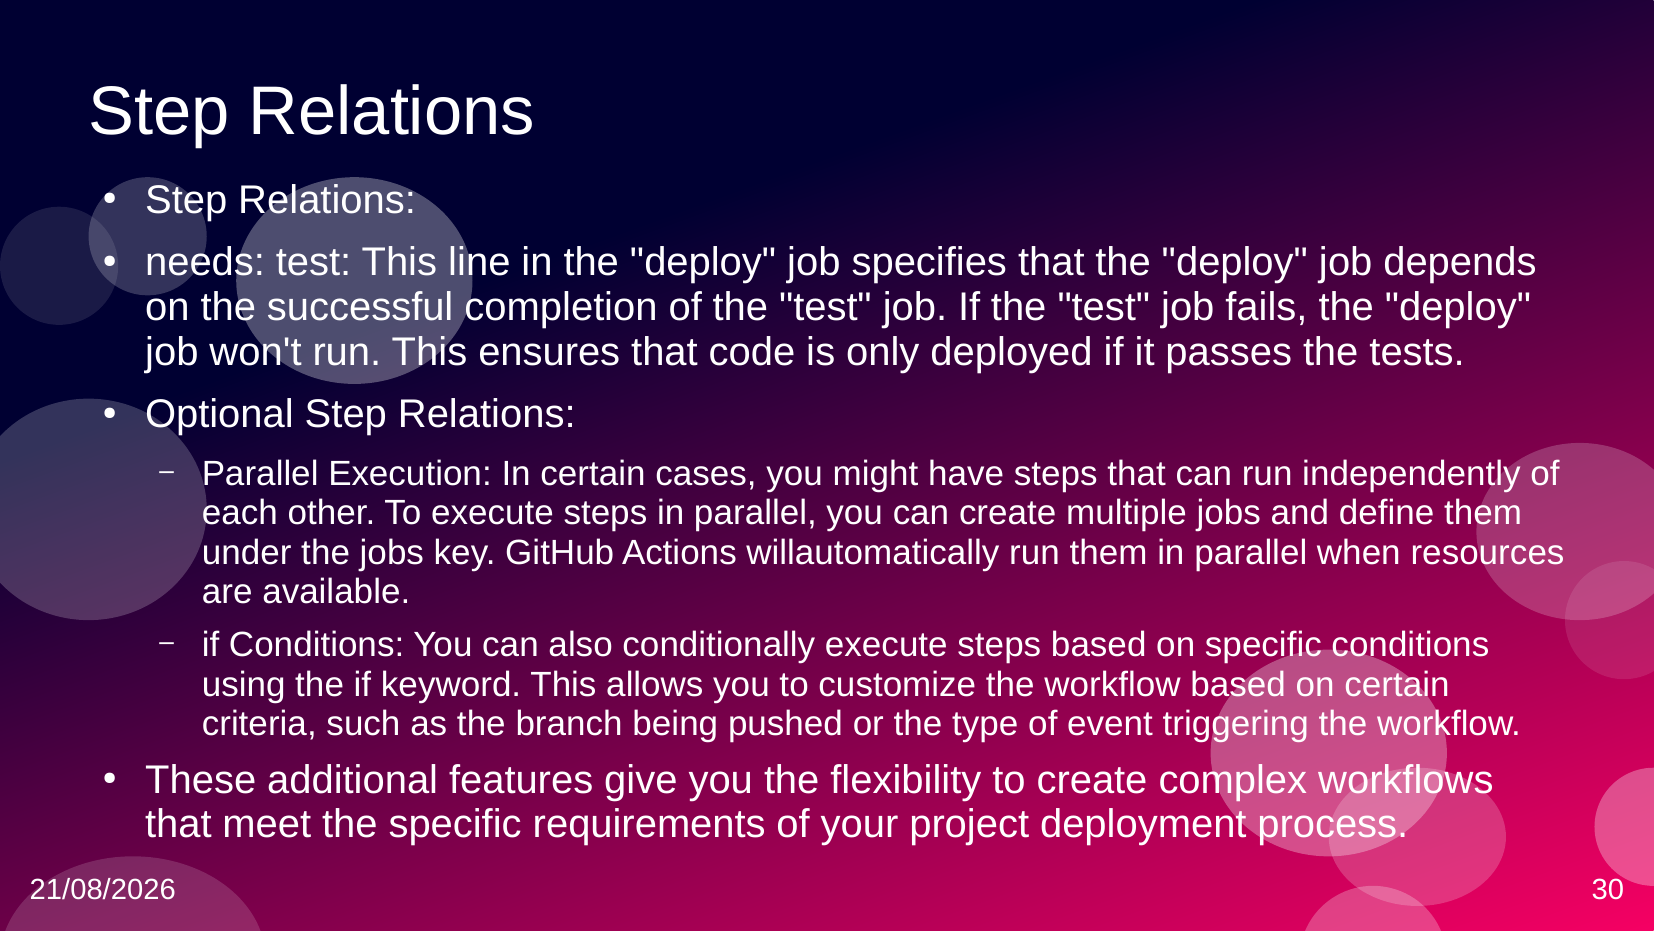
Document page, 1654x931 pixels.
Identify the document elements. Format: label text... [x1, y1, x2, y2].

title Step Relations [88, 29, 1565, 177]
list Step Relations: needs: test: This line in the "deploy" job specifies that the "deploy" job depends on the successful completion of the "test" job. If the "test" job fails, the "deploy" job won't run. This ensures that code is only deployed if it passes the tests. Optional Step Relations: Parallel Execution: In certain cases, you might have steps that can run independently of each other. To execute steps in parallel, you can create multiple jobs and define them under the jobs key. GitHub Actions willautomatically run them in parallel when resources are available. if Conditions: You can also conditionally execute steps based on specific conditions using the if keyword. This allows you to customize the workflow based on certain criteria, such as the branch being pushed or the type of event triggering the workflow. These additional features give you the flexibility to create complex workflows that meet the specific requirements of your project deployment process. [88, 177, 1565, 857]
